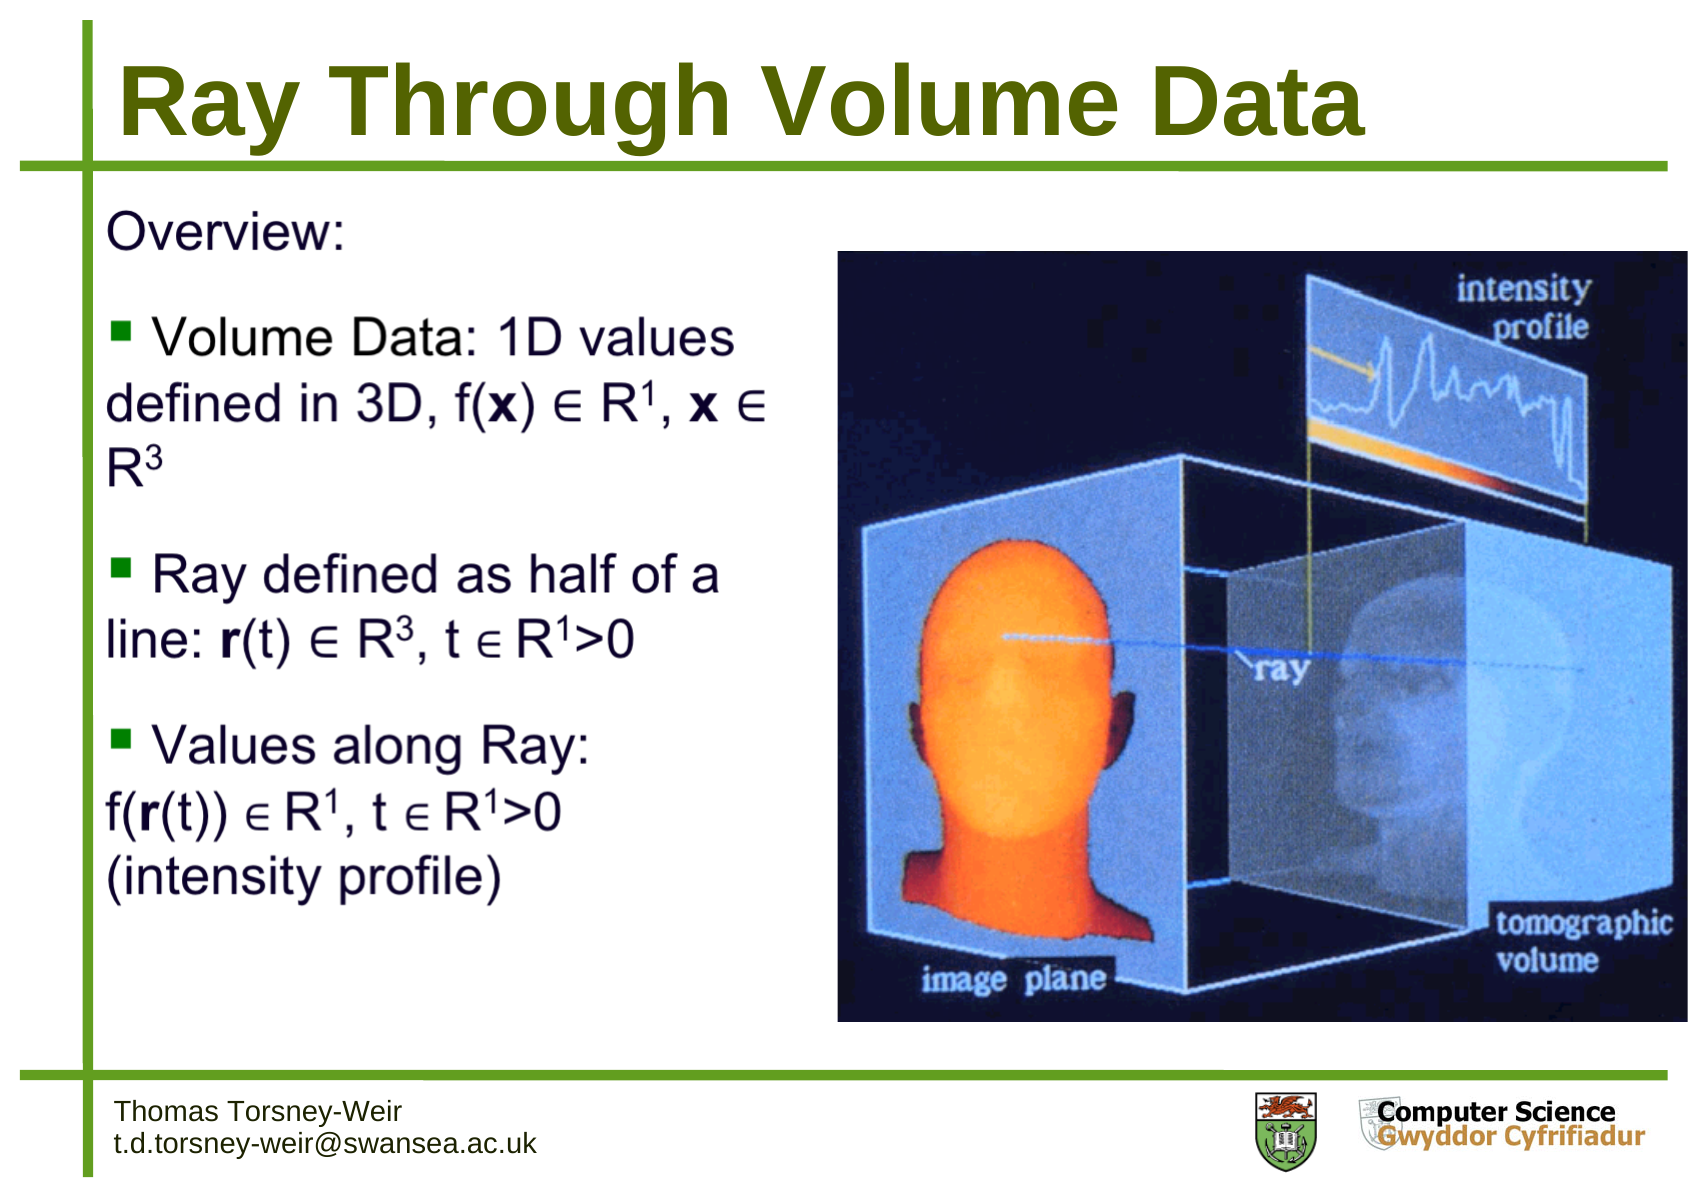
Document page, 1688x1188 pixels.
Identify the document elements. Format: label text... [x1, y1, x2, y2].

picture [1240, 1092, 1654, 1173]
picture [85, 185, 821, 1038]
picture [837, 251, 1688, 1022]
title Ray Through Volume Data [101, 29, 1666, 166]
